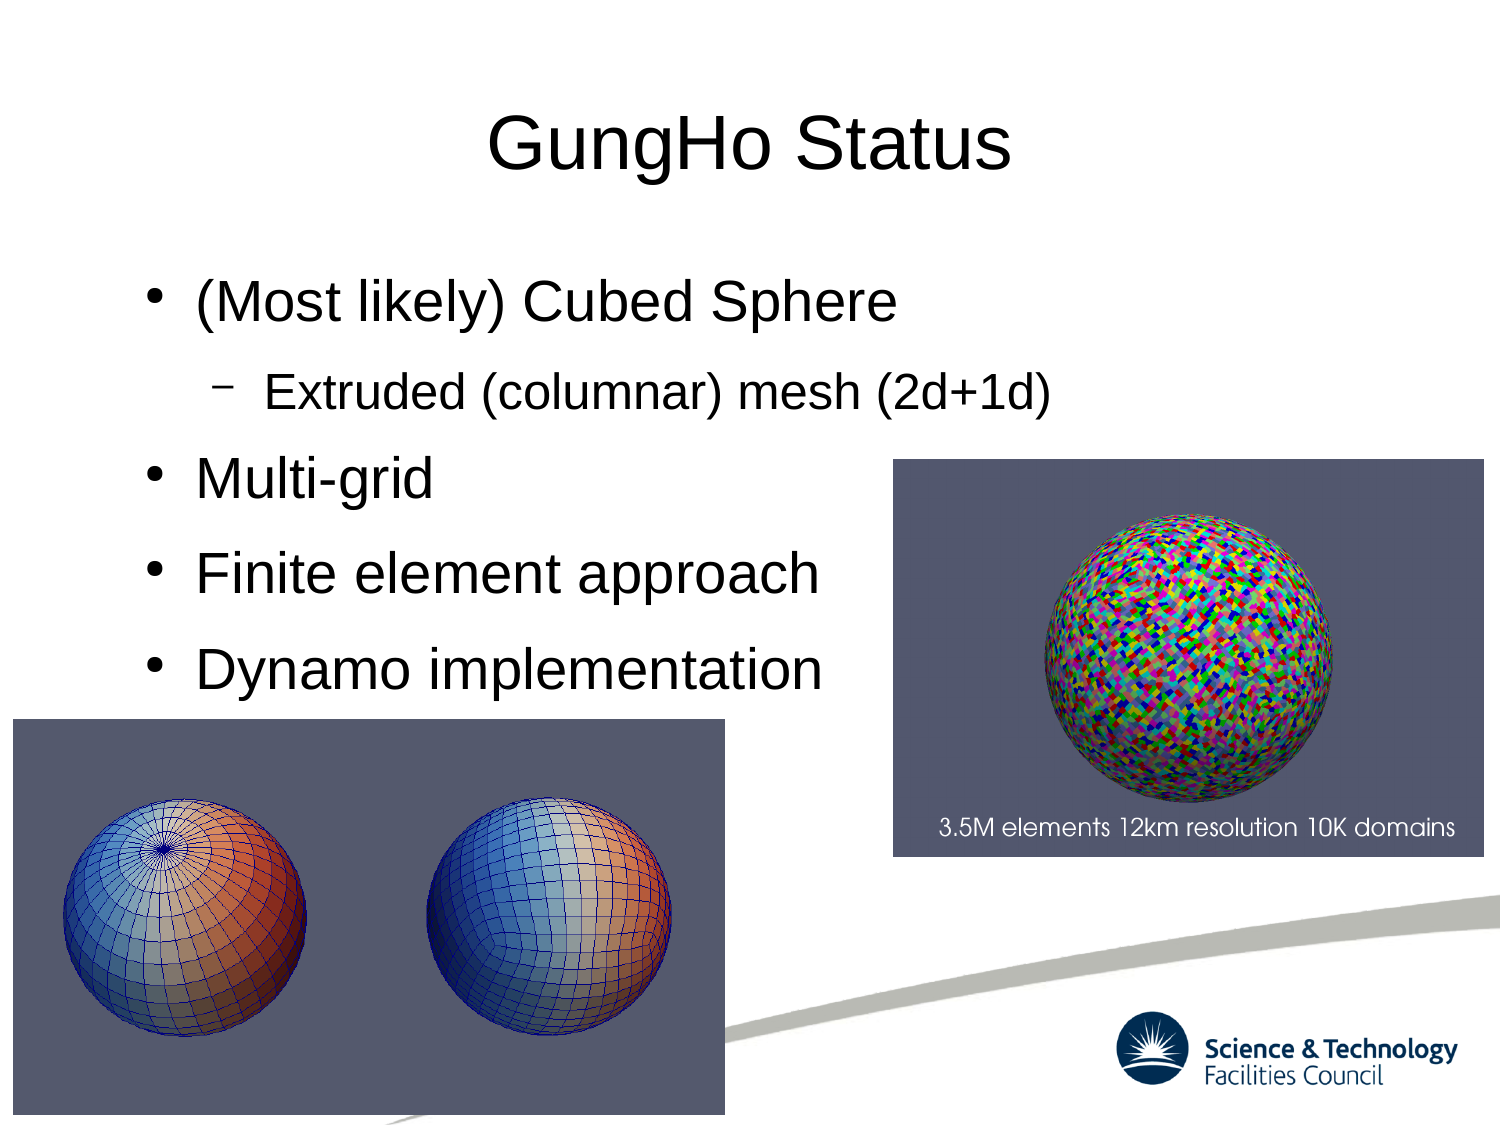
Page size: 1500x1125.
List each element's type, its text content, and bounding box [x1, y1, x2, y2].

list (Most likely) Cubed Sphere Extruded (columnar) mesh (2d+1d) Multi-grid Finite element approach Dynamo implementation [112, 255, 1388, 709]
title GungHo Status [75, 44, 1425, 233]
picture [893, 459, 1484, 857]
picture [13, 719, 1500, 1125]
